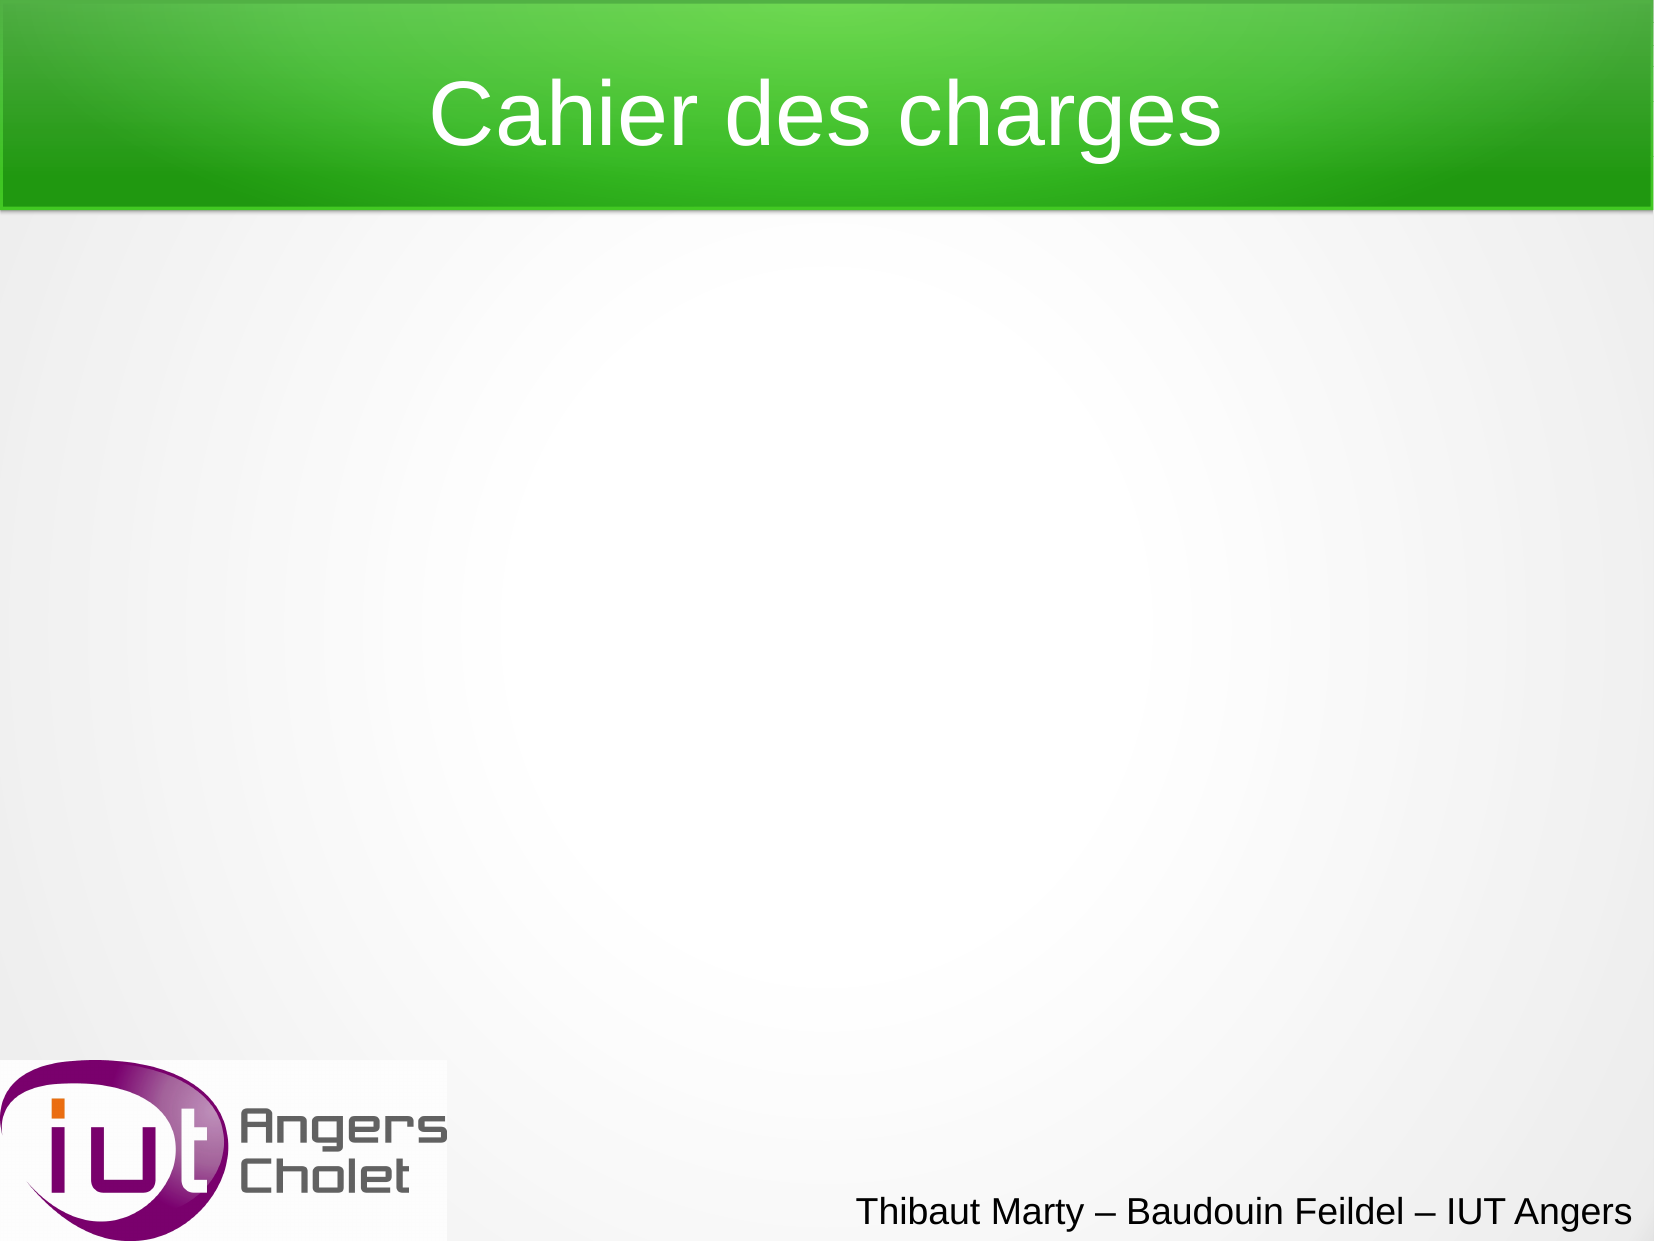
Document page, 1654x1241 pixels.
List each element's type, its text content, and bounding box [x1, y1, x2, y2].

title Cahier des charges [82, 49, 1571, 179]
picture [0, 1060, 447, 1241]
